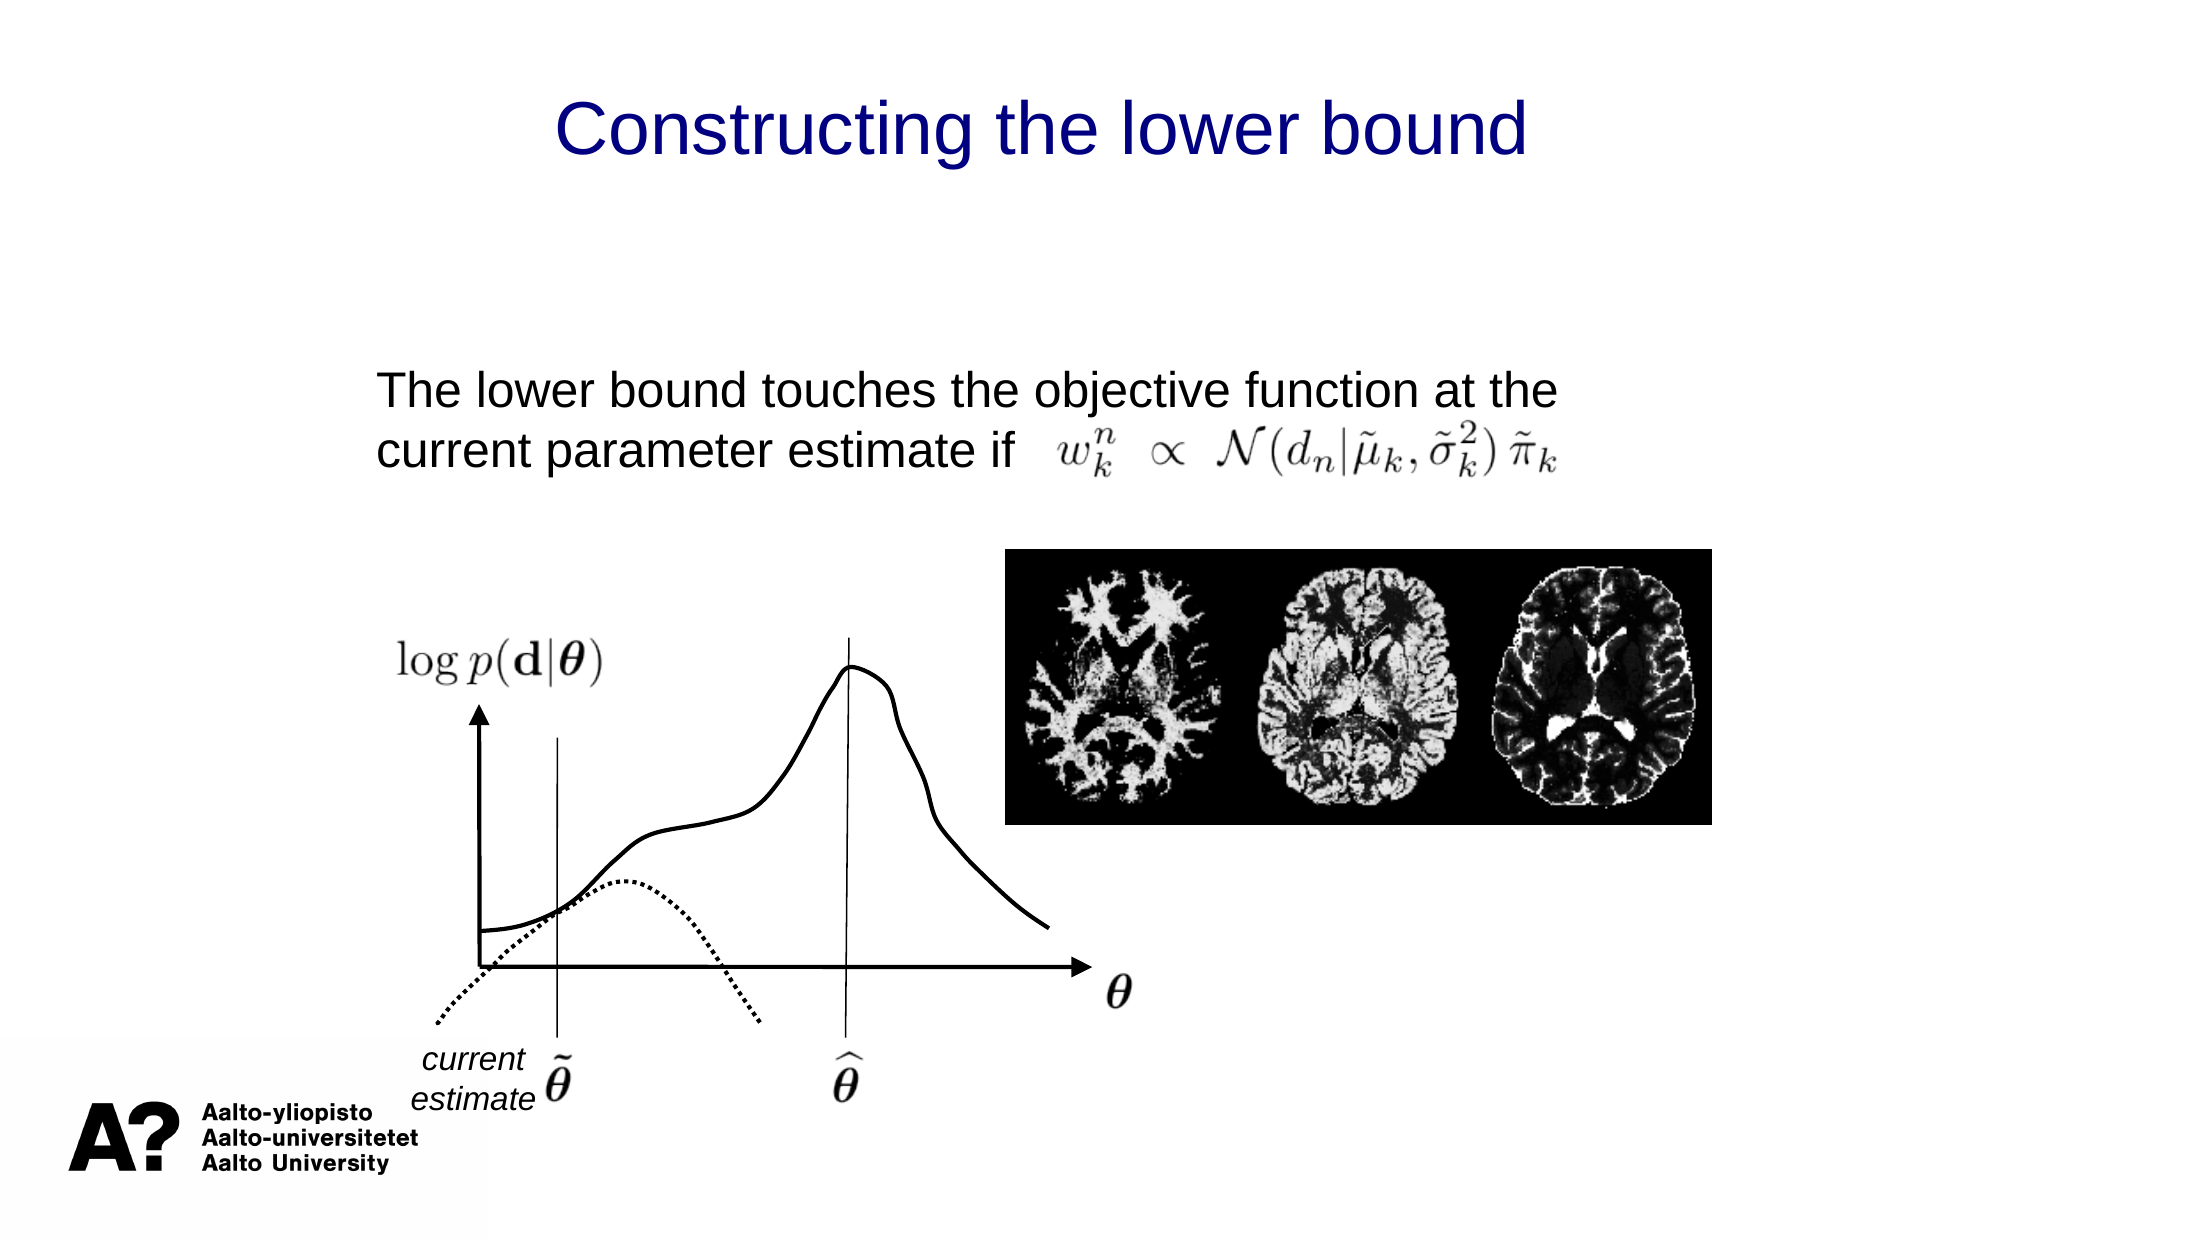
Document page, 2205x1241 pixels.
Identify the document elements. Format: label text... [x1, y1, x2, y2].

picture [373, 626, 615, 699]
text_box current estimate [373, 1029, 574, 1125]
picture [528, 1043, 583, 1114]
text_box The lower bound touches the objective function at the current parameter estimate if [286, 350, 1687, 501]
picture [1073, 951, 1146, 1026]
picture [0, 1035, 488, 1239]
picture [1005, 549, 1712, 825]
picture [773, 1031, 874, 1126]
title Constructing the lower bound [386, 65, 1699, 179]
